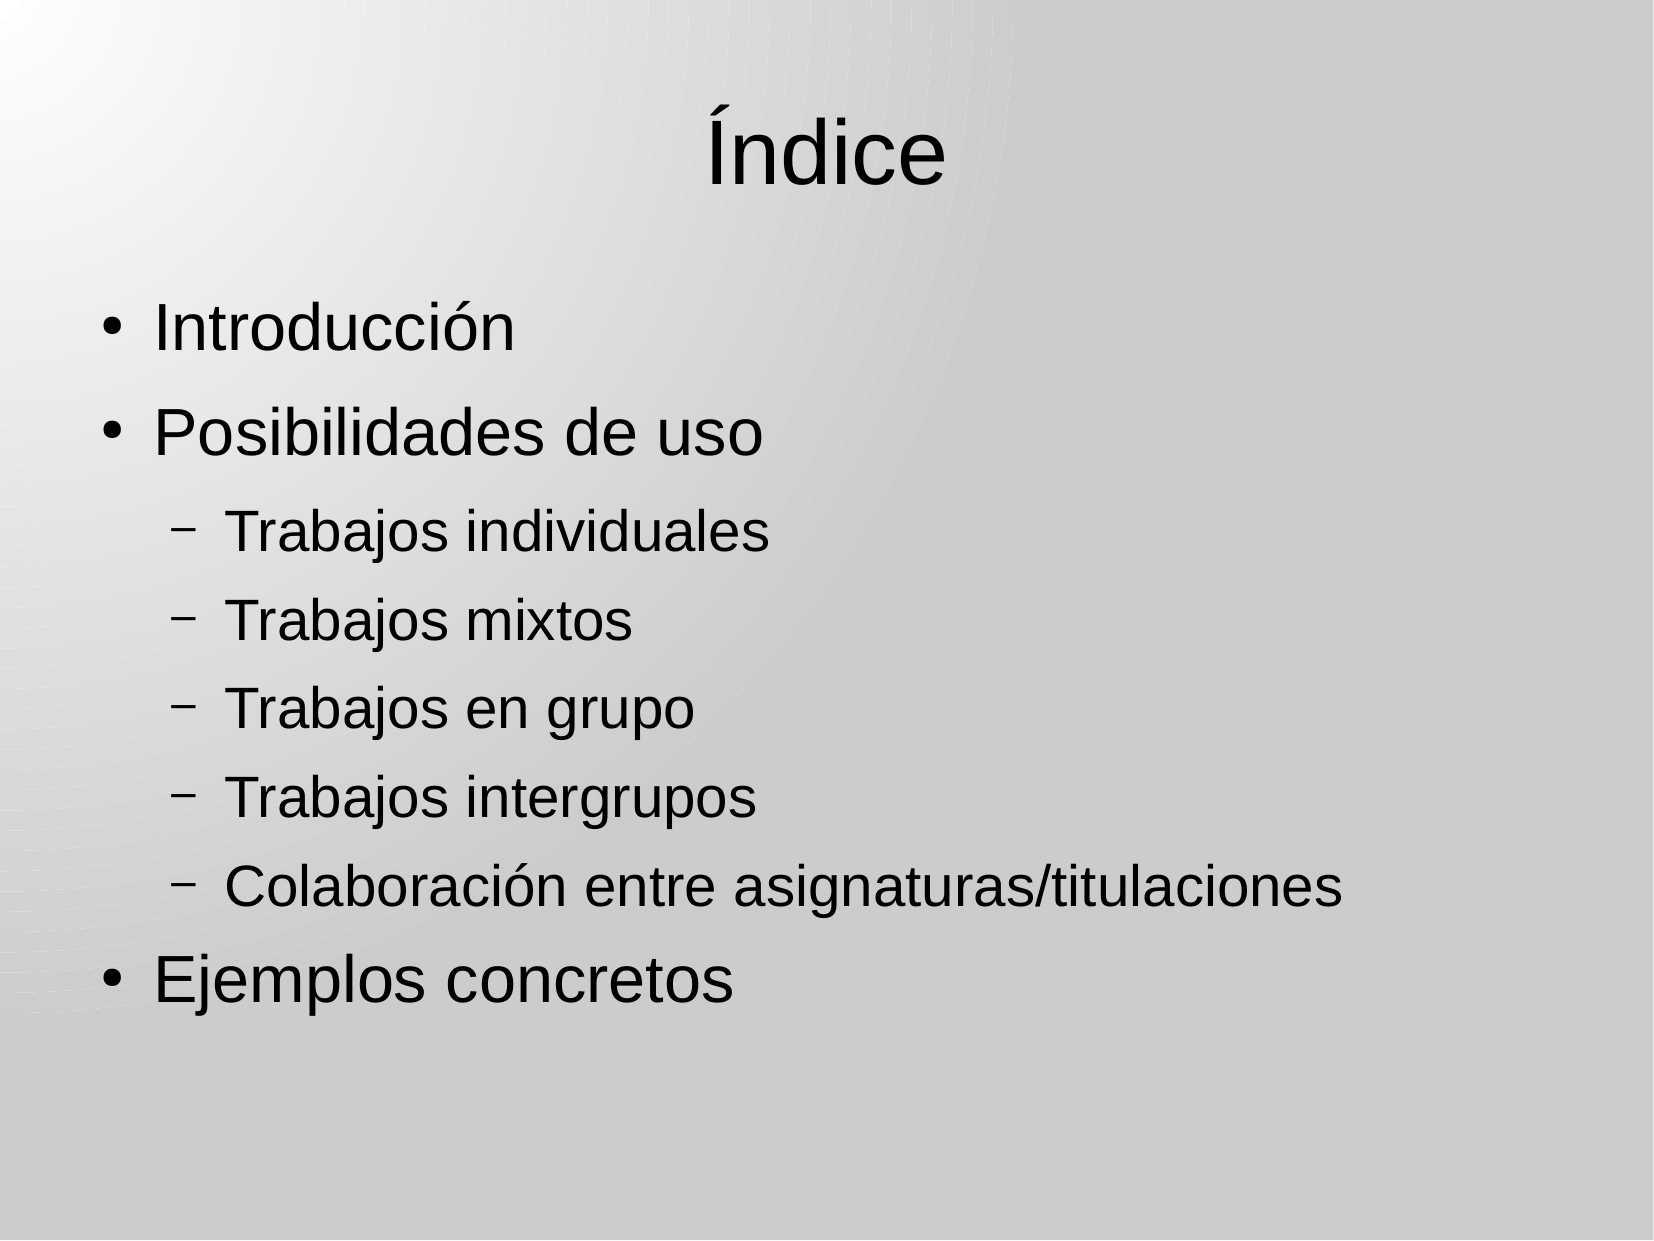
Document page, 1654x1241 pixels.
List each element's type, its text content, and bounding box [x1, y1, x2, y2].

list Introducción Posibilidades de uso Trabajos individuales Trabajos mixtos Trabajos en grupo Trabajos intergrupos Colaboración entre asignaturas/titulaciones Ejemplos concretos [82, 290, 1538, 1109]
title Índice [82, 49, 1571, 257]
